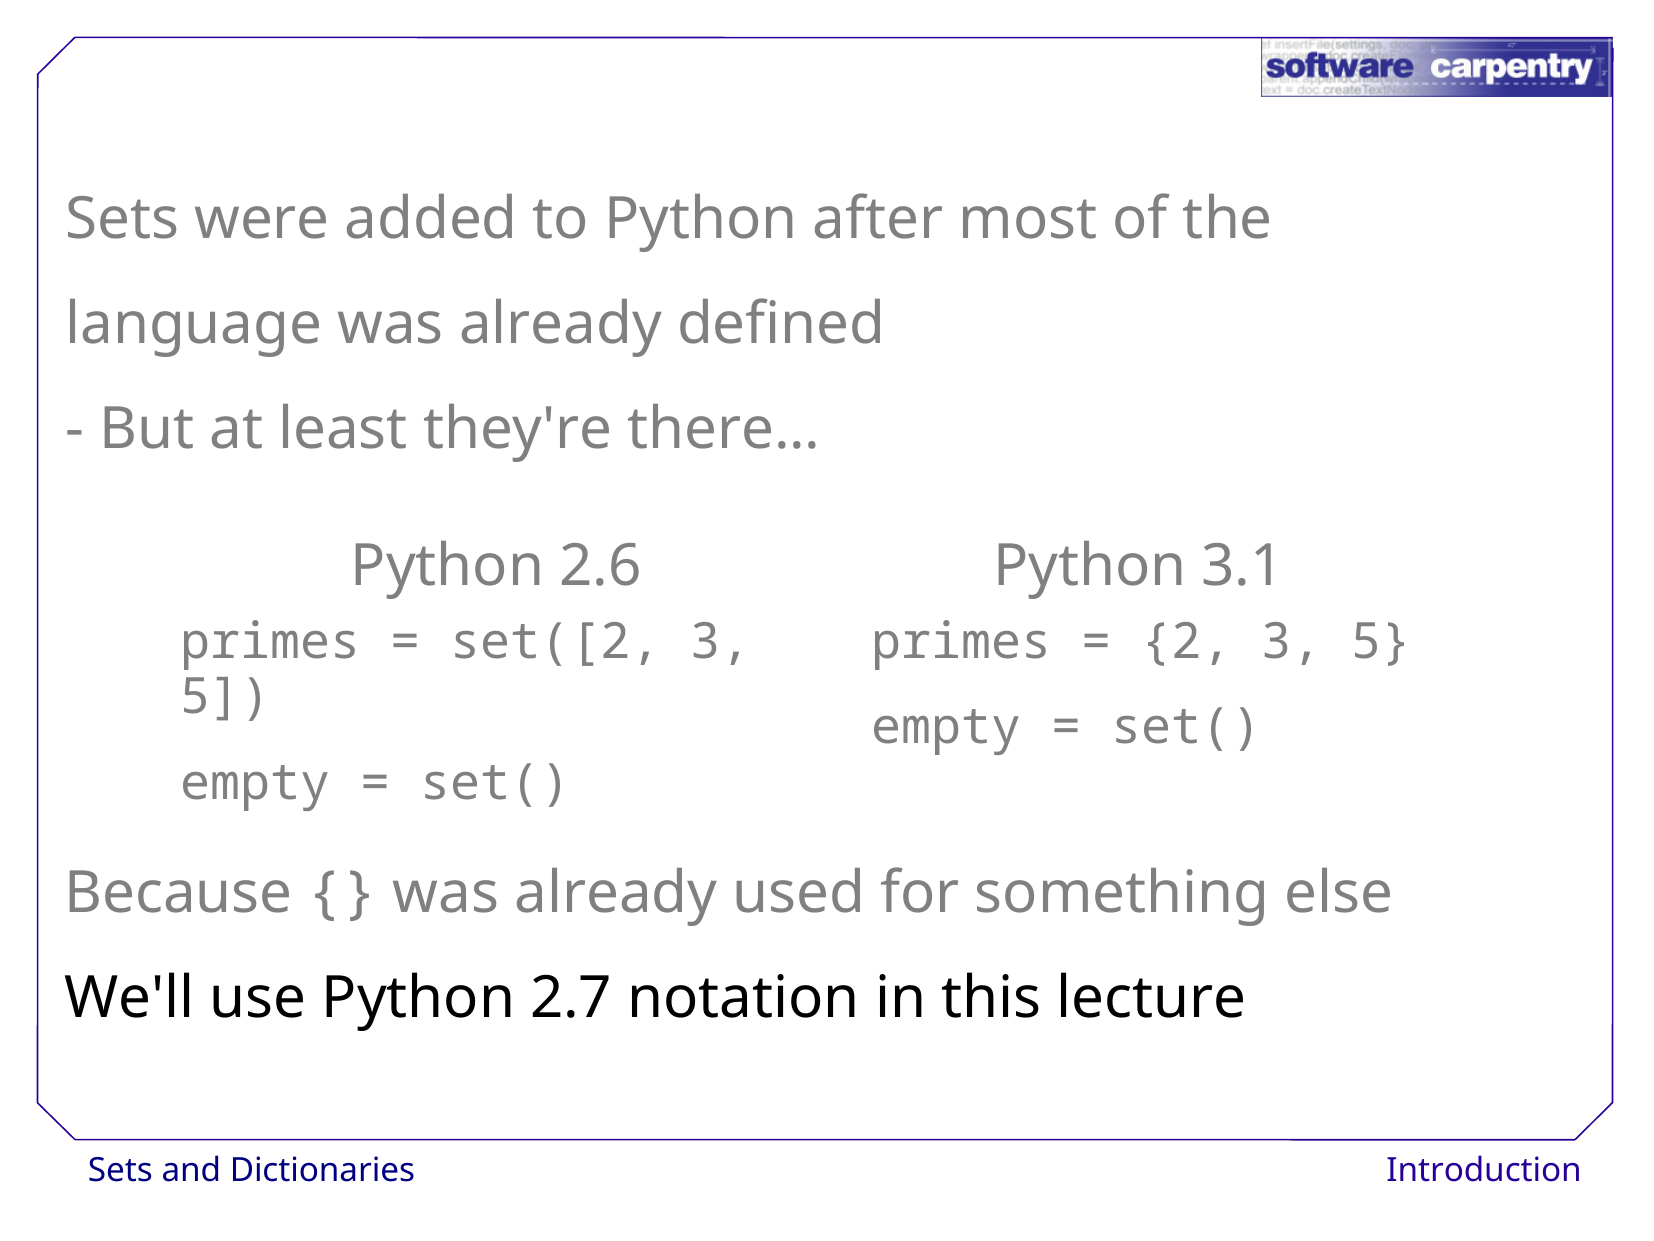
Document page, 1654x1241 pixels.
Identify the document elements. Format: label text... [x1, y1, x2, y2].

table_header Python 2.6 [165, 526, 827, 606]
table_cell primes = set([2, 3, 5]) empty = set() [165, 606, 827, 811]
text_box Because {} was already used for something else We'll use Python 2.7 notation in this lecture [49, 811, 1558, 1038]
table_header Python 3.1 [827, 526, 1451, 606]
picture [1261, 39, 1613, 97]
text_box Sets were added to Python after most of the language was already defined - But at least they're there... [50, 138, 1438, 469]
table_cell primes = {2, 3, 5} empty = set() [827, 606, 1451, 811]
